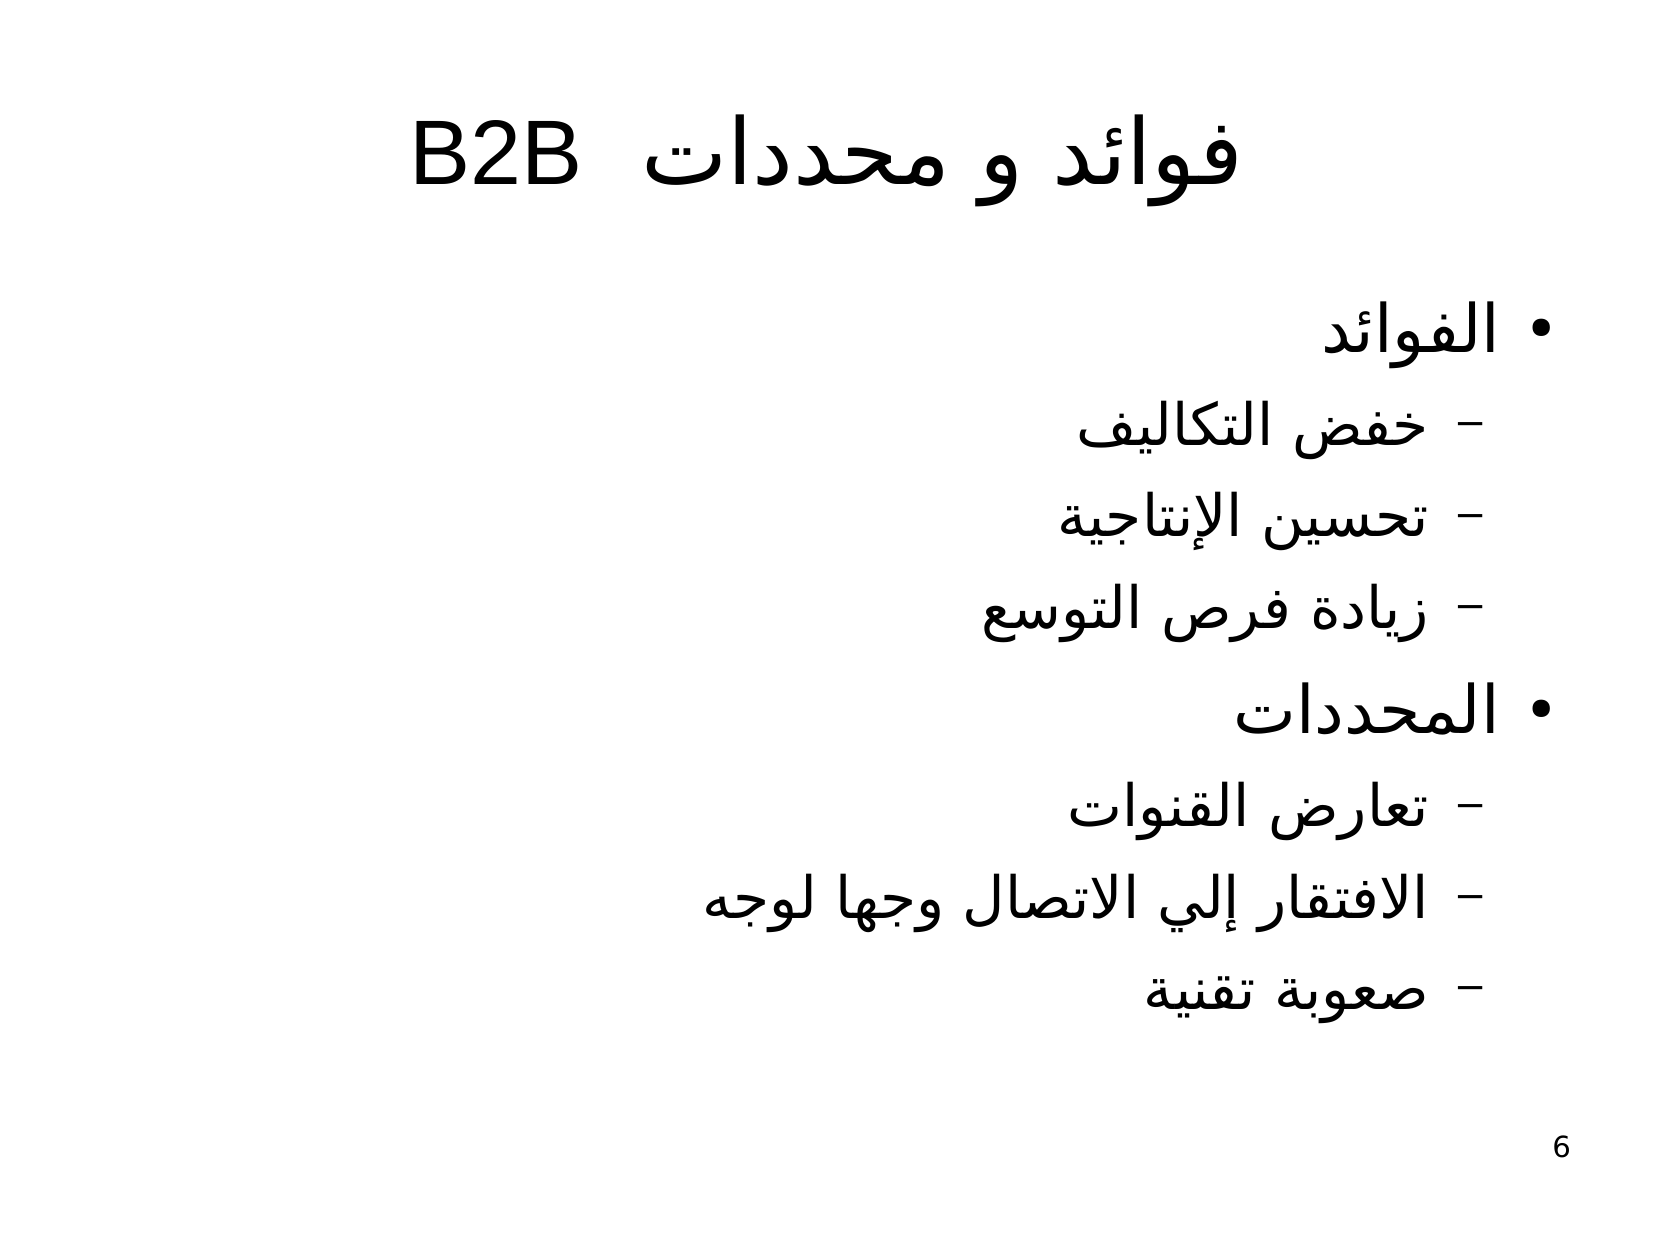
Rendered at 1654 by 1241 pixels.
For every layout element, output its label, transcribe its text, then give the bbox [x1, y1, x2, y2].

list الفوائد خفض التكاليف تحسين الإنتاجية زيادة فرص التوسع المحددات تعارض القنوات الافتقار إلي الاتصال وجها لوجه صعوبة تقنية [82, 290, 1571, 1099]
title فوائد و محددات B2B [82, 49, 1571, 257]
